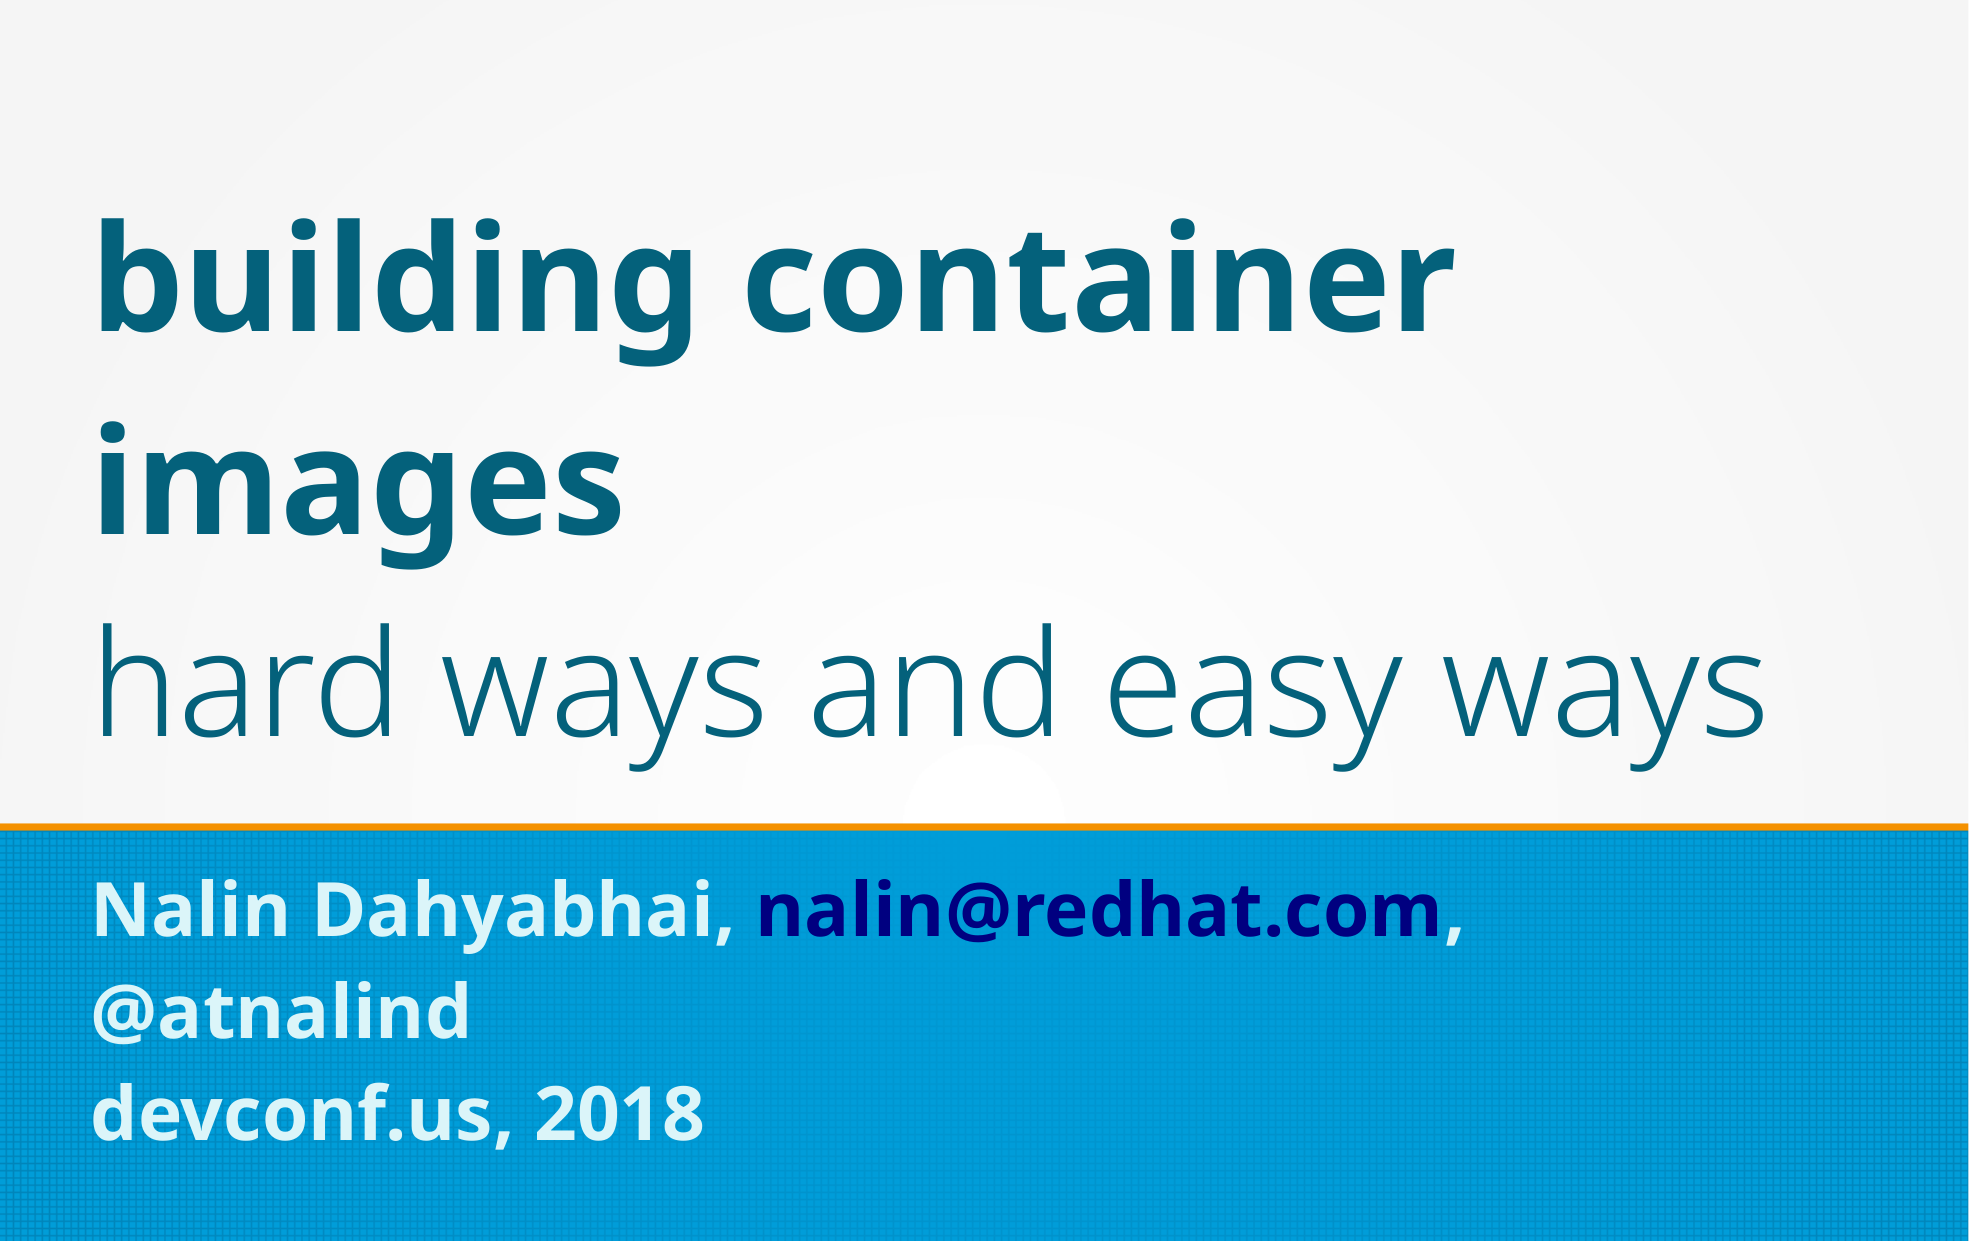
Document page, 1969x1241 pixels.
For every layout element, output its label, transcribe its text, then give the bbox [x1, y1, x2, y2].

subtitle Nalin Dahyabhai, nalin@redhat.com, @atnalind devconf.us, 2018 [90, 855, 1861, 1111]
picture [0, 0, 1969, 830]
title building container images hard ways and easy ways [90, 49, 1862, 781]
